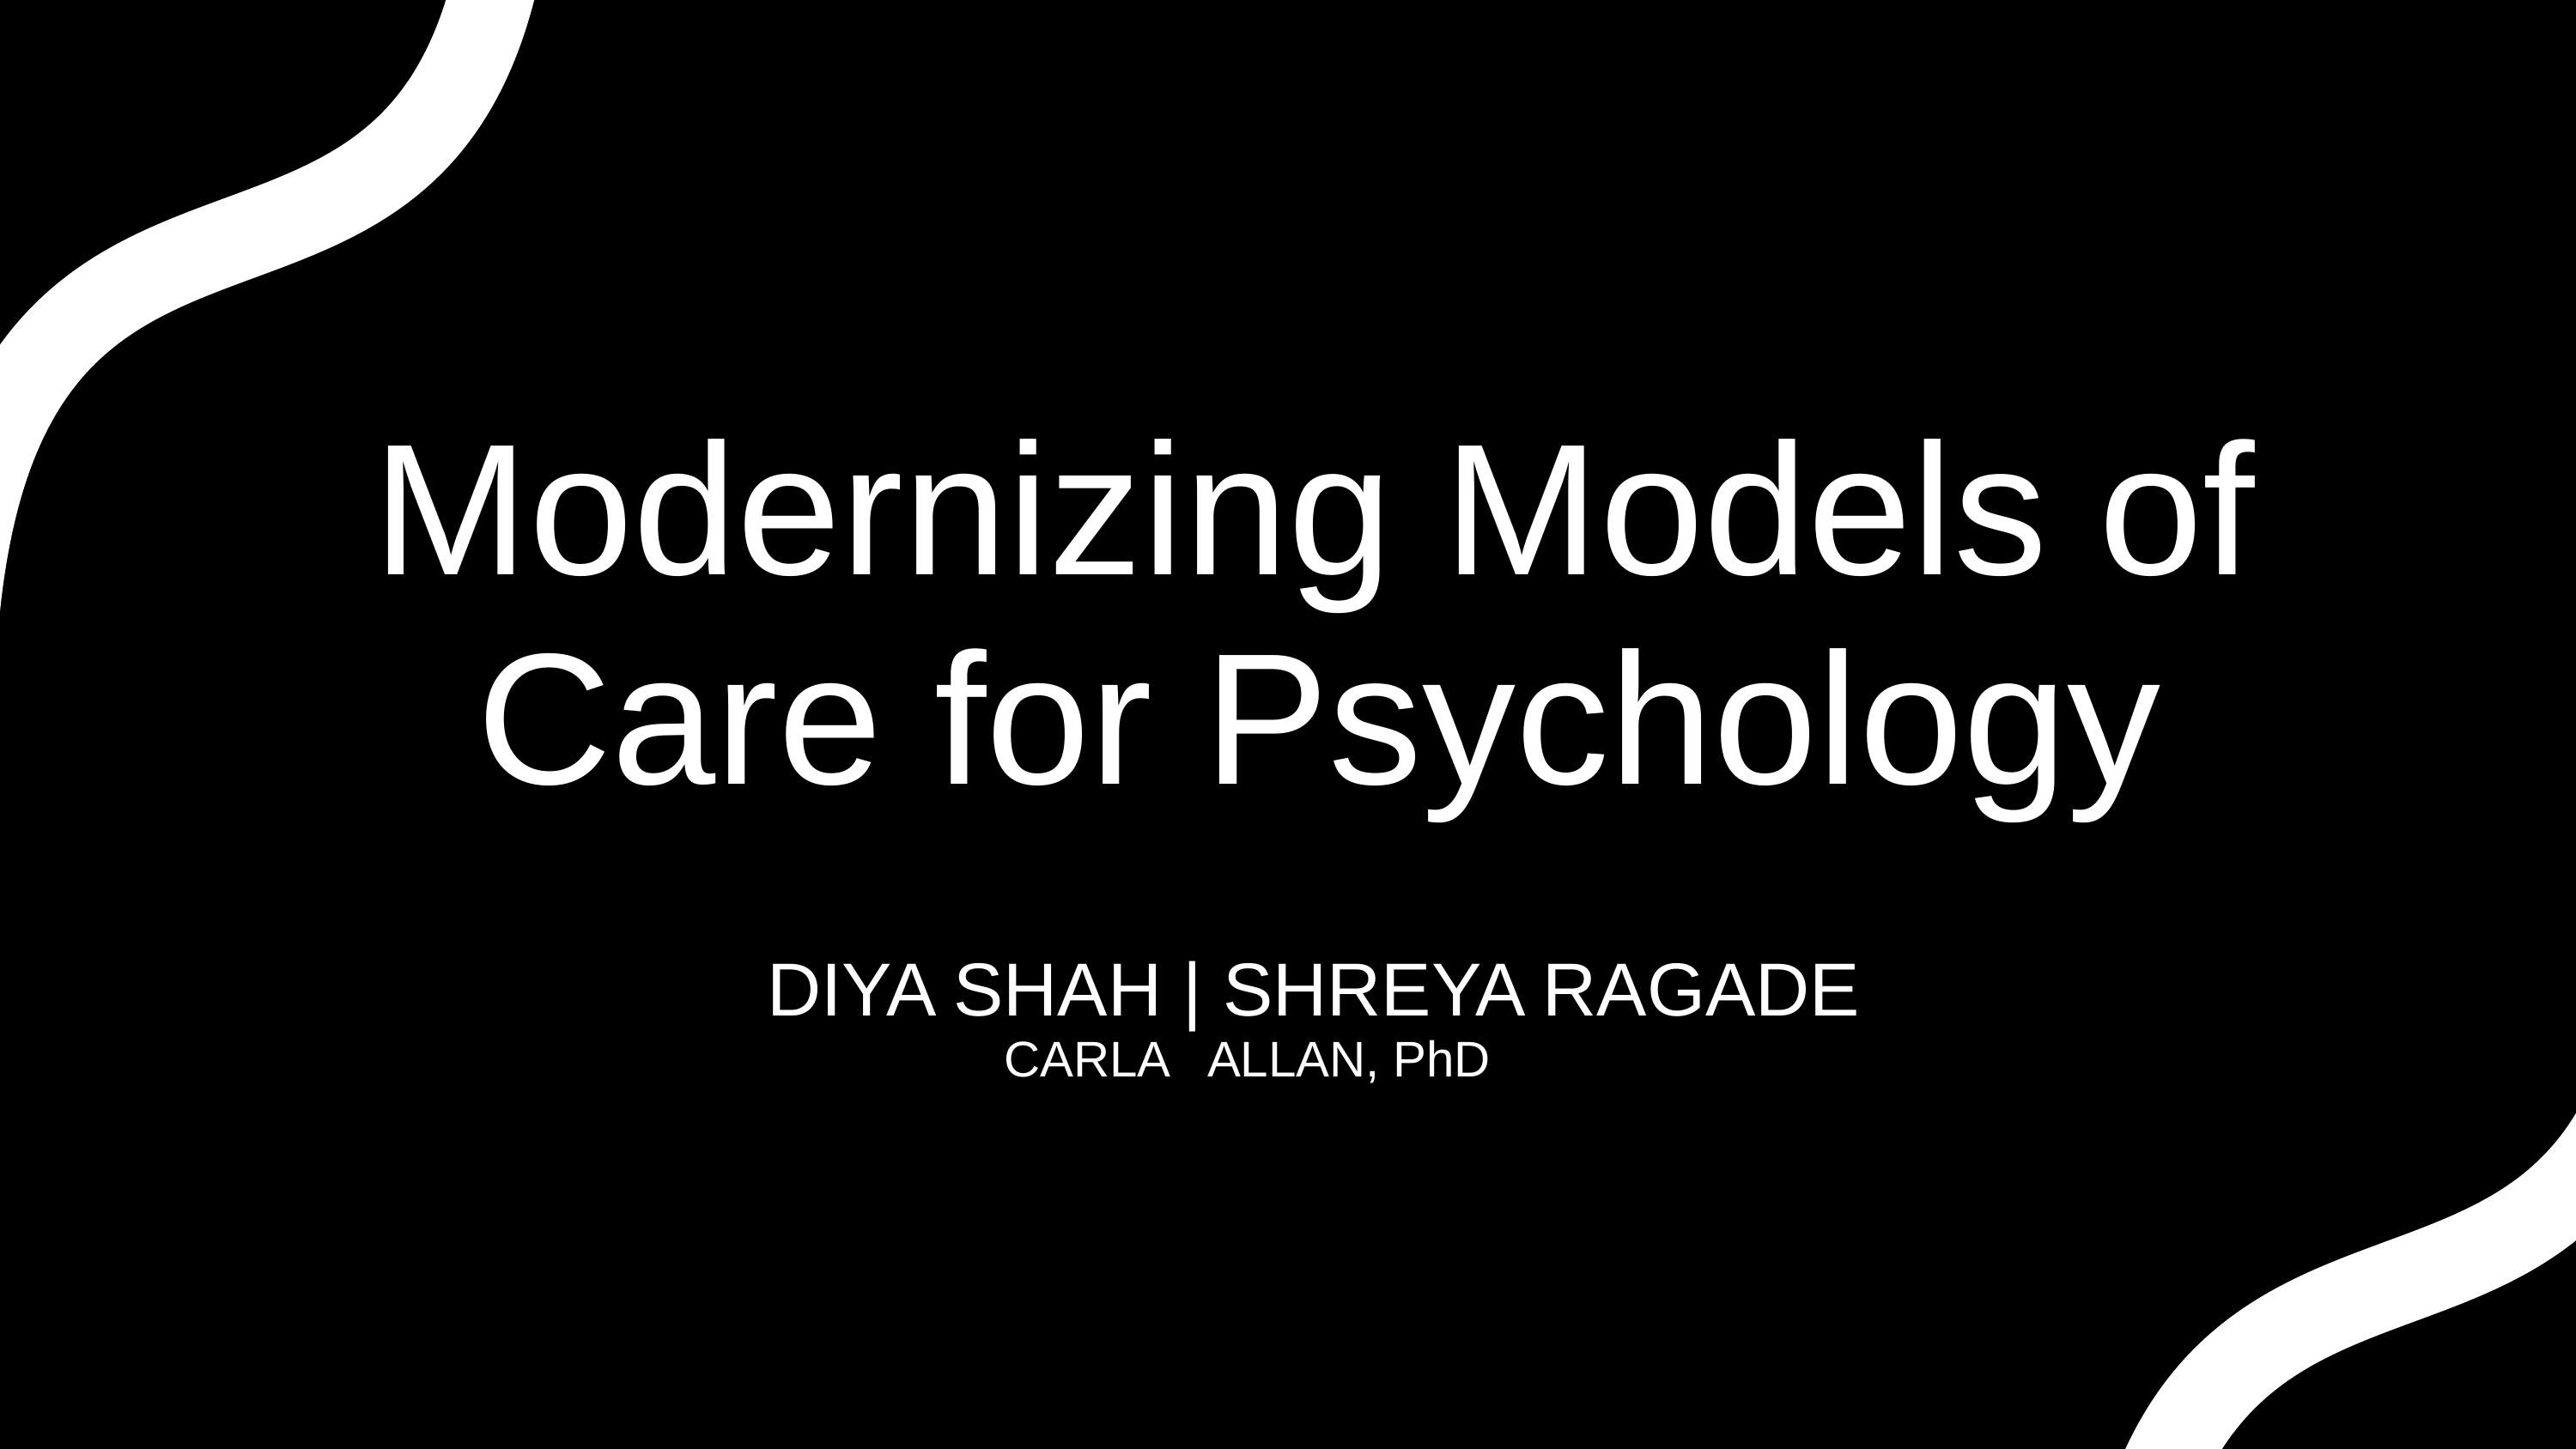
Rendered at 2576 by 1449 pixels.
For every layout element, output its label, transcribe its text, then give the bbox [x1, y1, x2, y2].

text_box DIYA SHAH | SHREYA RAGADE CARLA ALLAN, PhD [754, 941, 1894, 1094]
text_box Modernizing Models of Care for Psychology [361, 399, 2306, 838]
